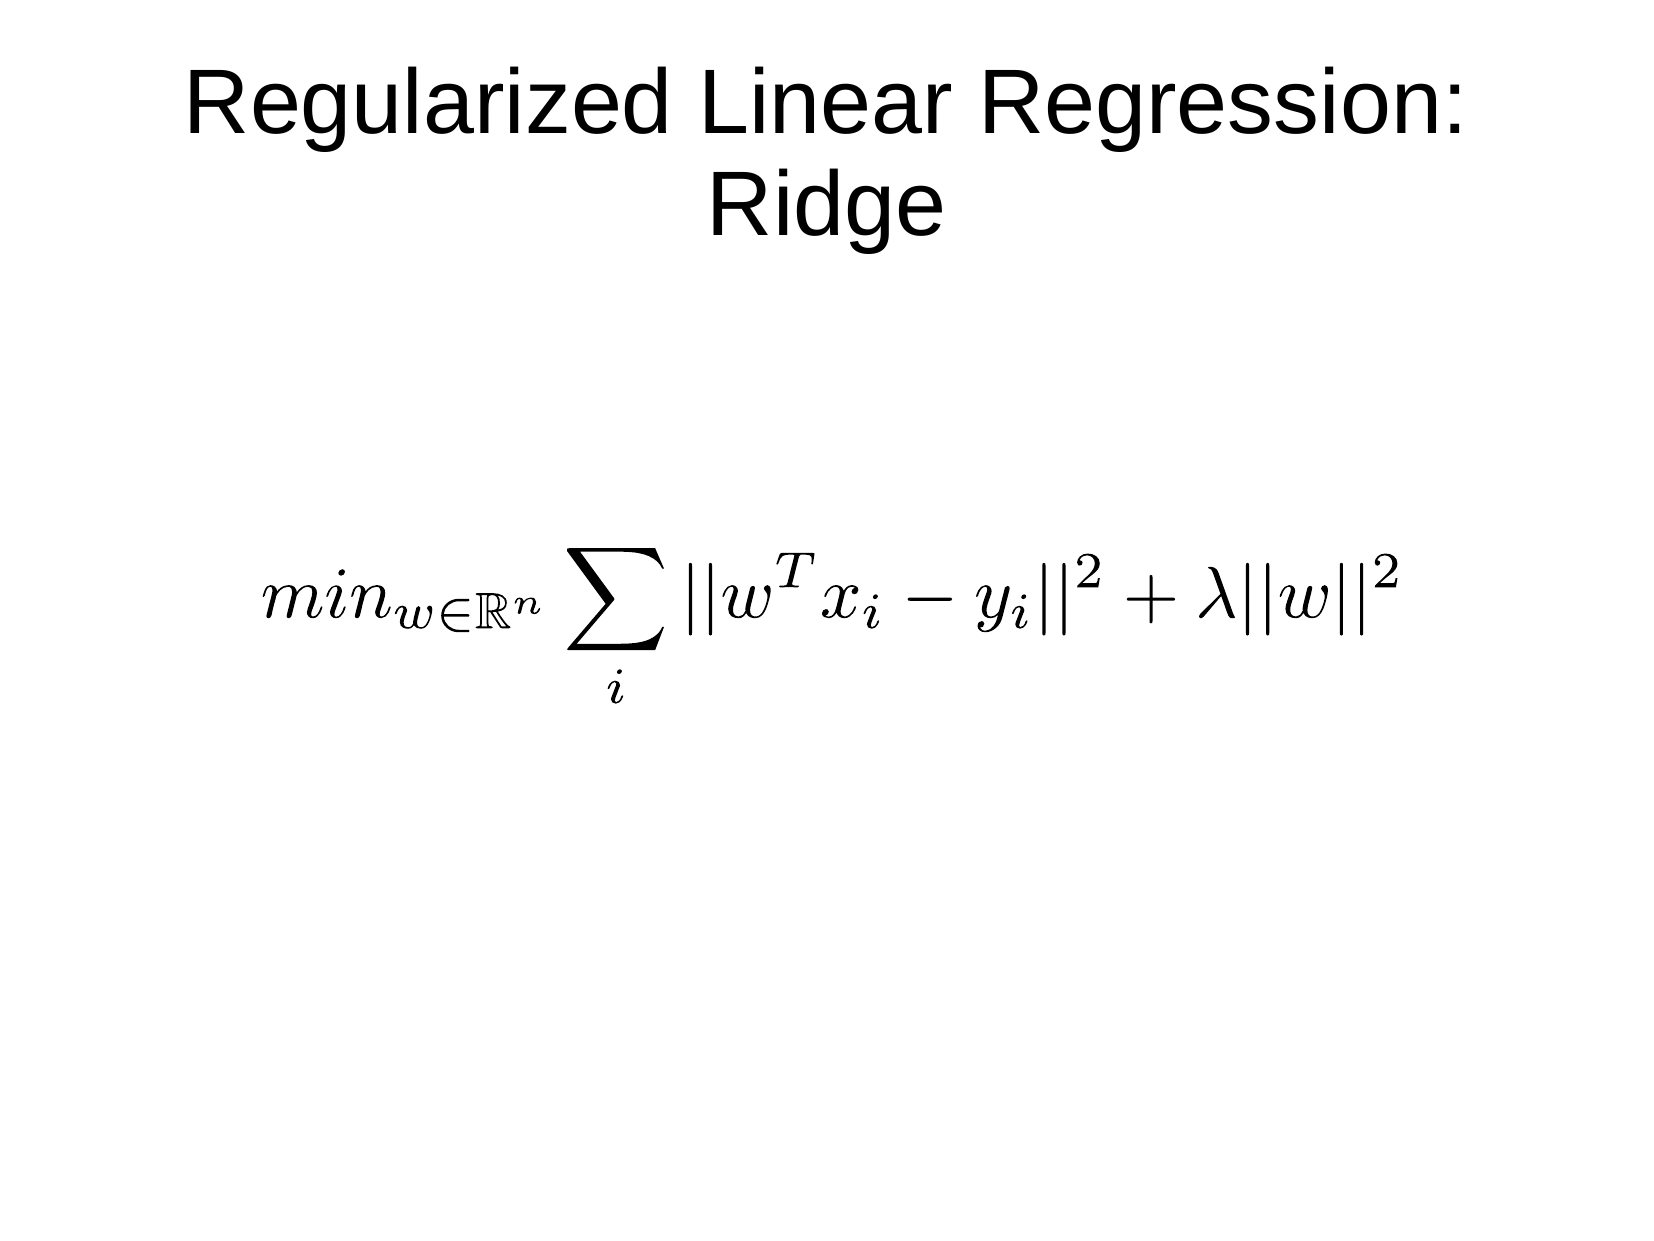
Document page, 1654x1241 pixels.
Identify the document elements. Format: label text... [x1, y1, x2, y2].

title Regularized Linear Regression: Ridge [82, 49, 1571, 257]
text_box [260, 540, 1401, 704]
